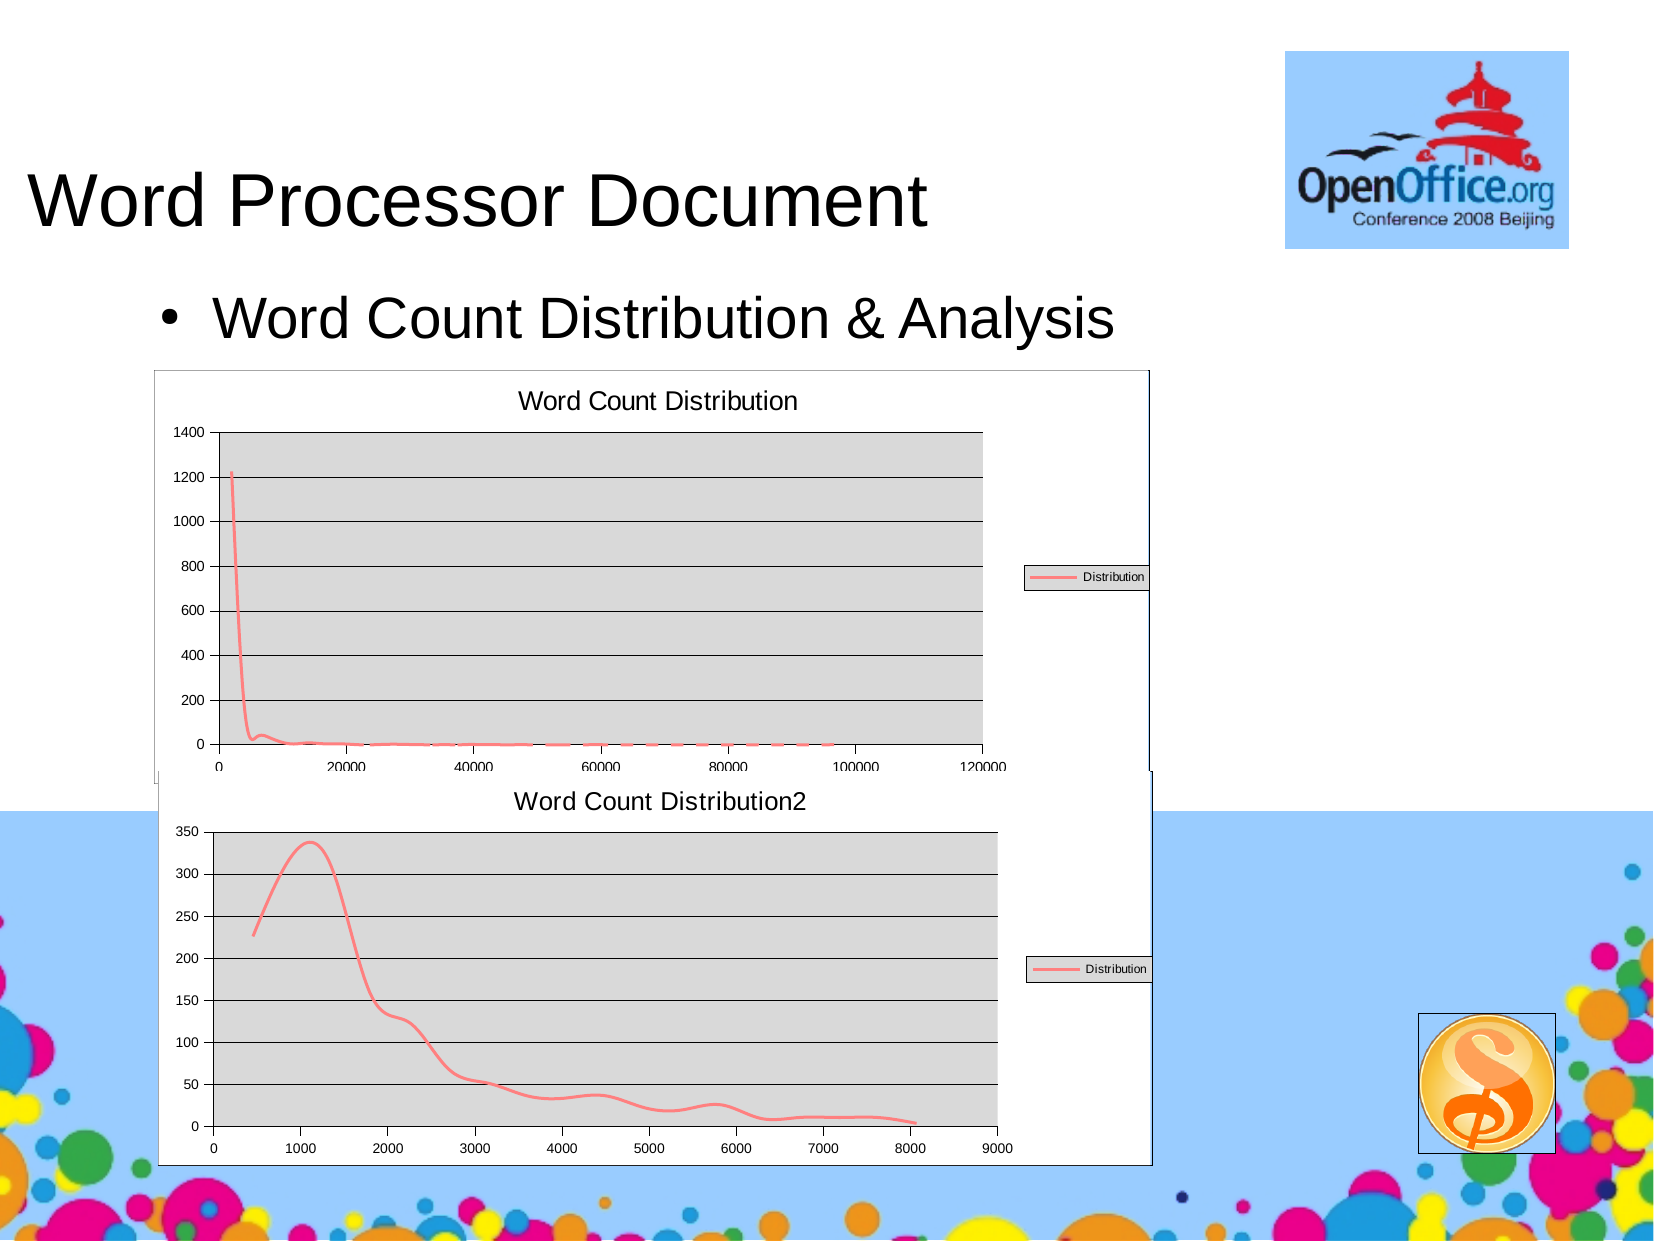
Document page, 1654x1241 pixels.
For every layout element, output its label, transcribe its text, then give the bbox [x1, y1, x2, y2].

picture [1419, 1014, 1555, 1153]
picture [0, 810, 1654, 1241]
title Word Processor Document [27, 161, 1519, 244]
chart [154, 370, 1153, 1166]
picture [1285, 51, 1569, 250]
list Word Count Distribution & Analysis [124, 285, 1530, 1095]
